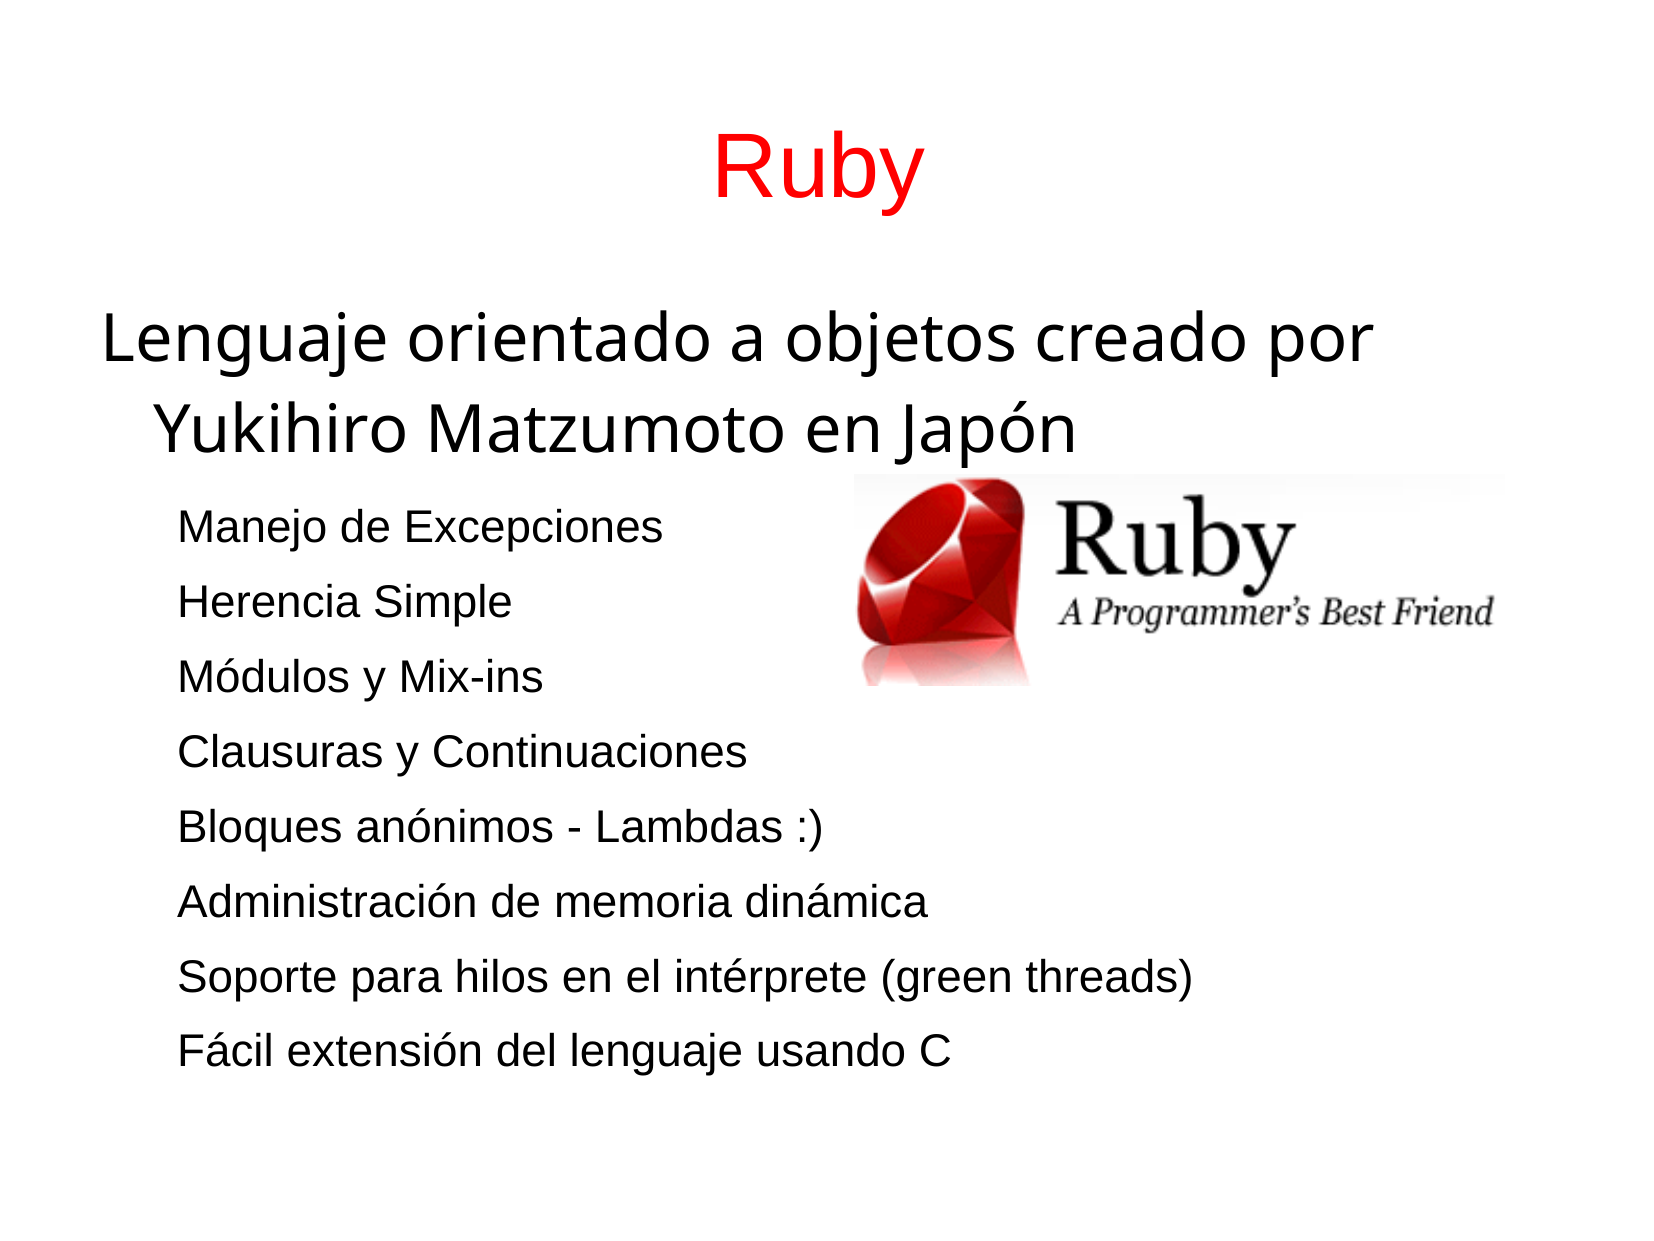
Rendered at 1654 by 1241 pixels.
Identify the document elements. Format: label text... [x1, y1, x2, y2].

title Ruby [74, 70, 1564, 263]
list Lenguaje orientado a objetos creado por Yukihiro Matzumoto en Japón Manejo de Excepciones Herencia Simple Módulos y Mix-ins Clausuras y Continuaciones Bloques anónimos - Lambdas :) Administración de memoria dinámica Soporte para hilos en el intérprete (green threads) Fácil extensión del lenguaje usando C [82, 290, 1571, 1109]
picture [854, 474, 1505, 686]
